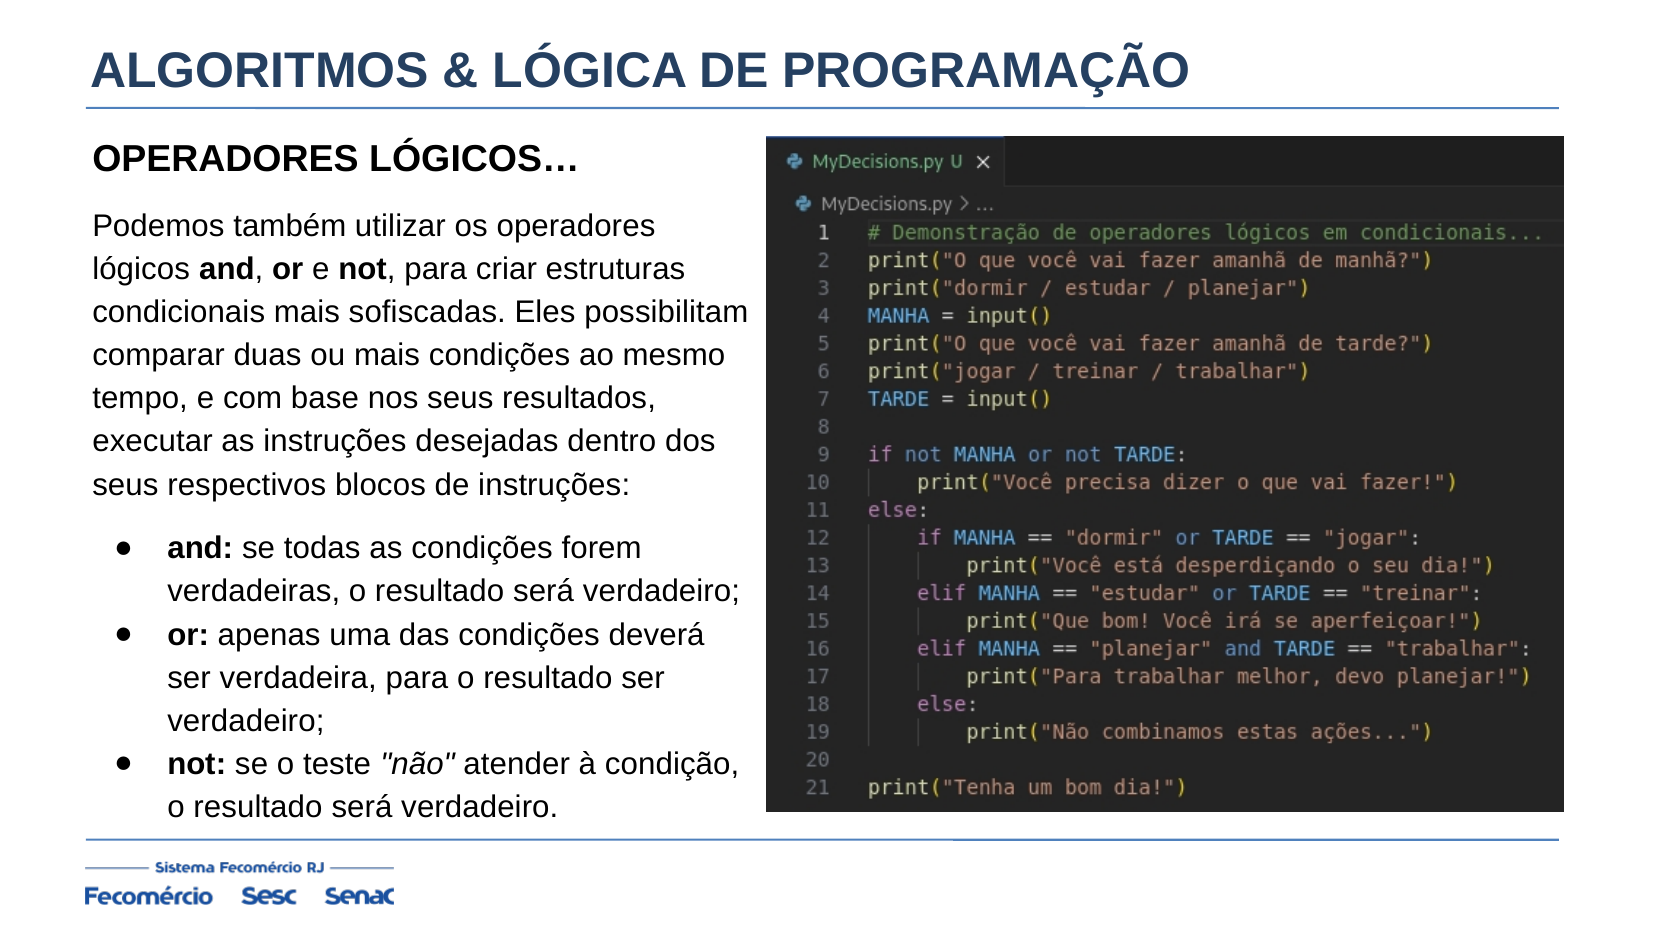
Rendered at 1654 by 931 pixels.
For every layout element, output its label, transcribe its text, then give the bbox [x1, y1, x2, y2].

picture [766, 136, 1564, 812]
text_box ALGORITMOS & LÓGICA DE PROGRAMAÇÃO [90, 32, 1564, 104]
picture [62, 845, 416, 921]
text_box OPERADORES LÓGICOS… Podemos também utilizar os operadores lógicos and, or e not, para criar estruturas condicionais mais sofiscadas. Eles possibilitam comparar duas ou mais condições ao mesmo tempo, e com base nos seus resultados, executar as instruções desejadas dentro dos seus respectivos blocos de instruções: and: se todas as condições forem verdadeiras, o resultado será verdadeiro; or: apenas uma das condições deverá ser verdadeira, para o resultado ser verdadeiro; not: se o teste "não" atender à condição, o resultado será verdadeiro. [77, 112, 767, 836]
